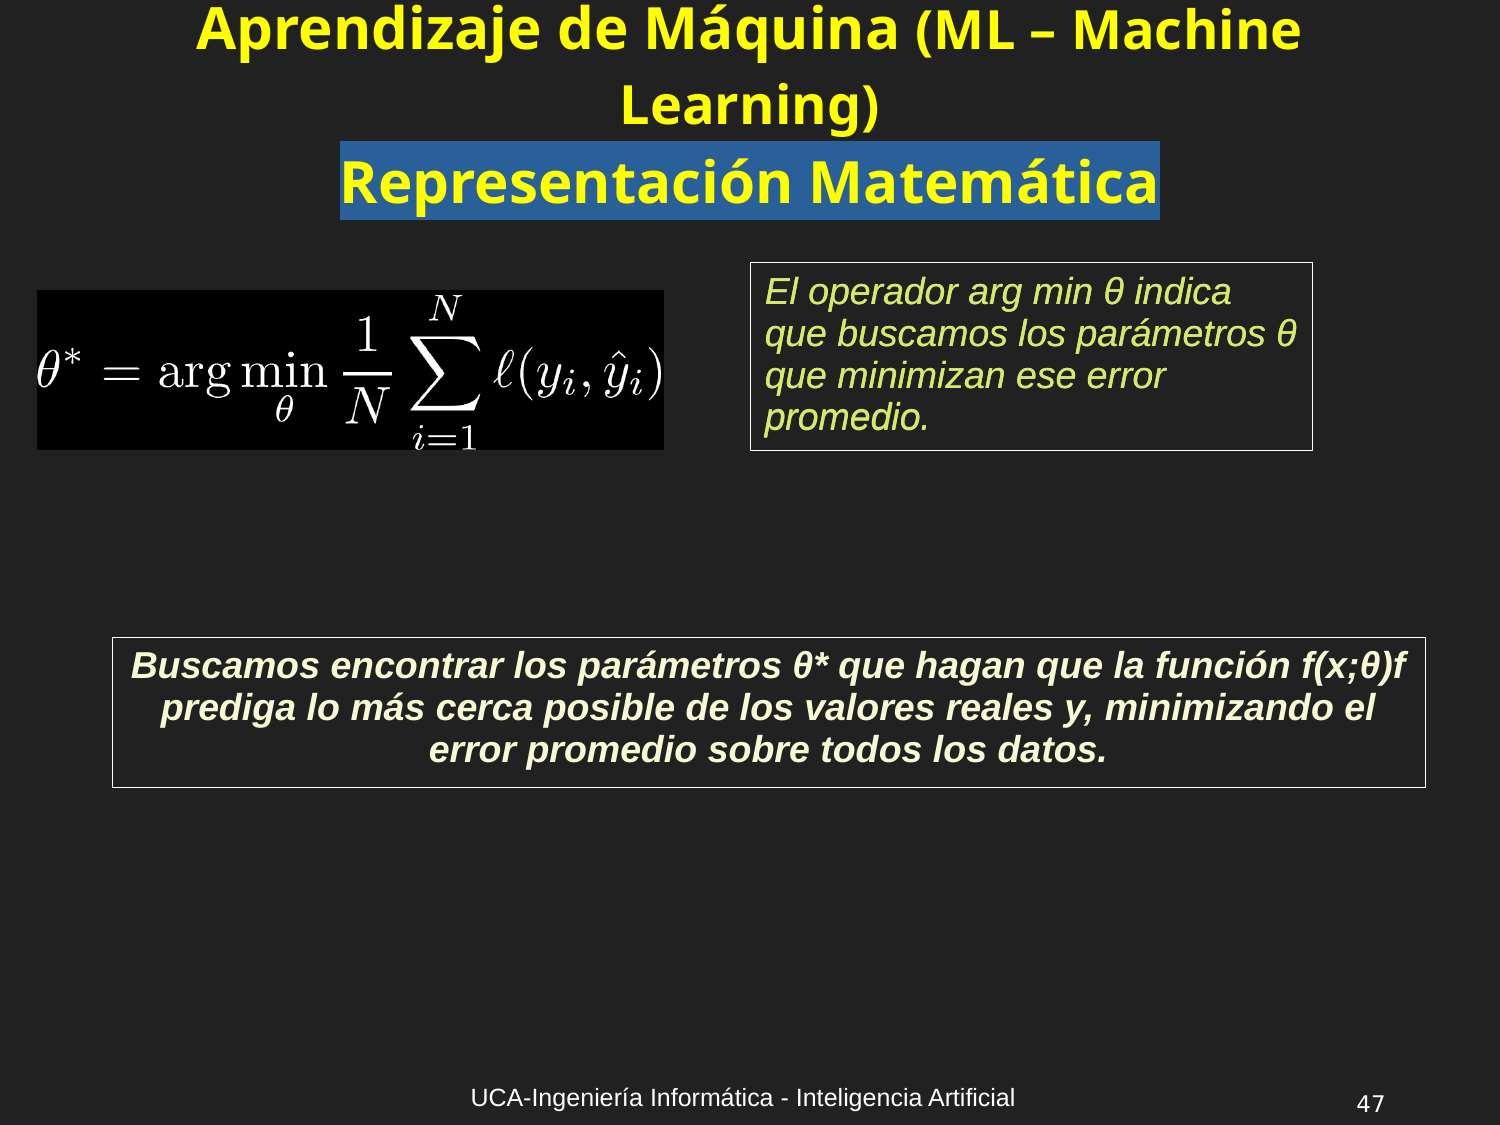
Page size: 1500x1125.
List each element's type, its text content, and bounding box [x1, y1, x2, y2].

picture [37, 290, 664, 451]
title Aprendizaje de Máquina (ML – Machine Learning) Representación Matemática [75, 45, 1425, 162]
text_box El operador arg⁡ min ⁡θ​ indica que buscamos los parámetros θ que minimizan ese error promedio. [750, 262, 1313, 451]
text_box Buscamos encontrar los parámetros θ* que hagan que la función f(x;θ)f prediga lo más cerca posible de los valores reales y, minimizando el error promedio sobre todos los datos. [112, 637, 1426, 788]
